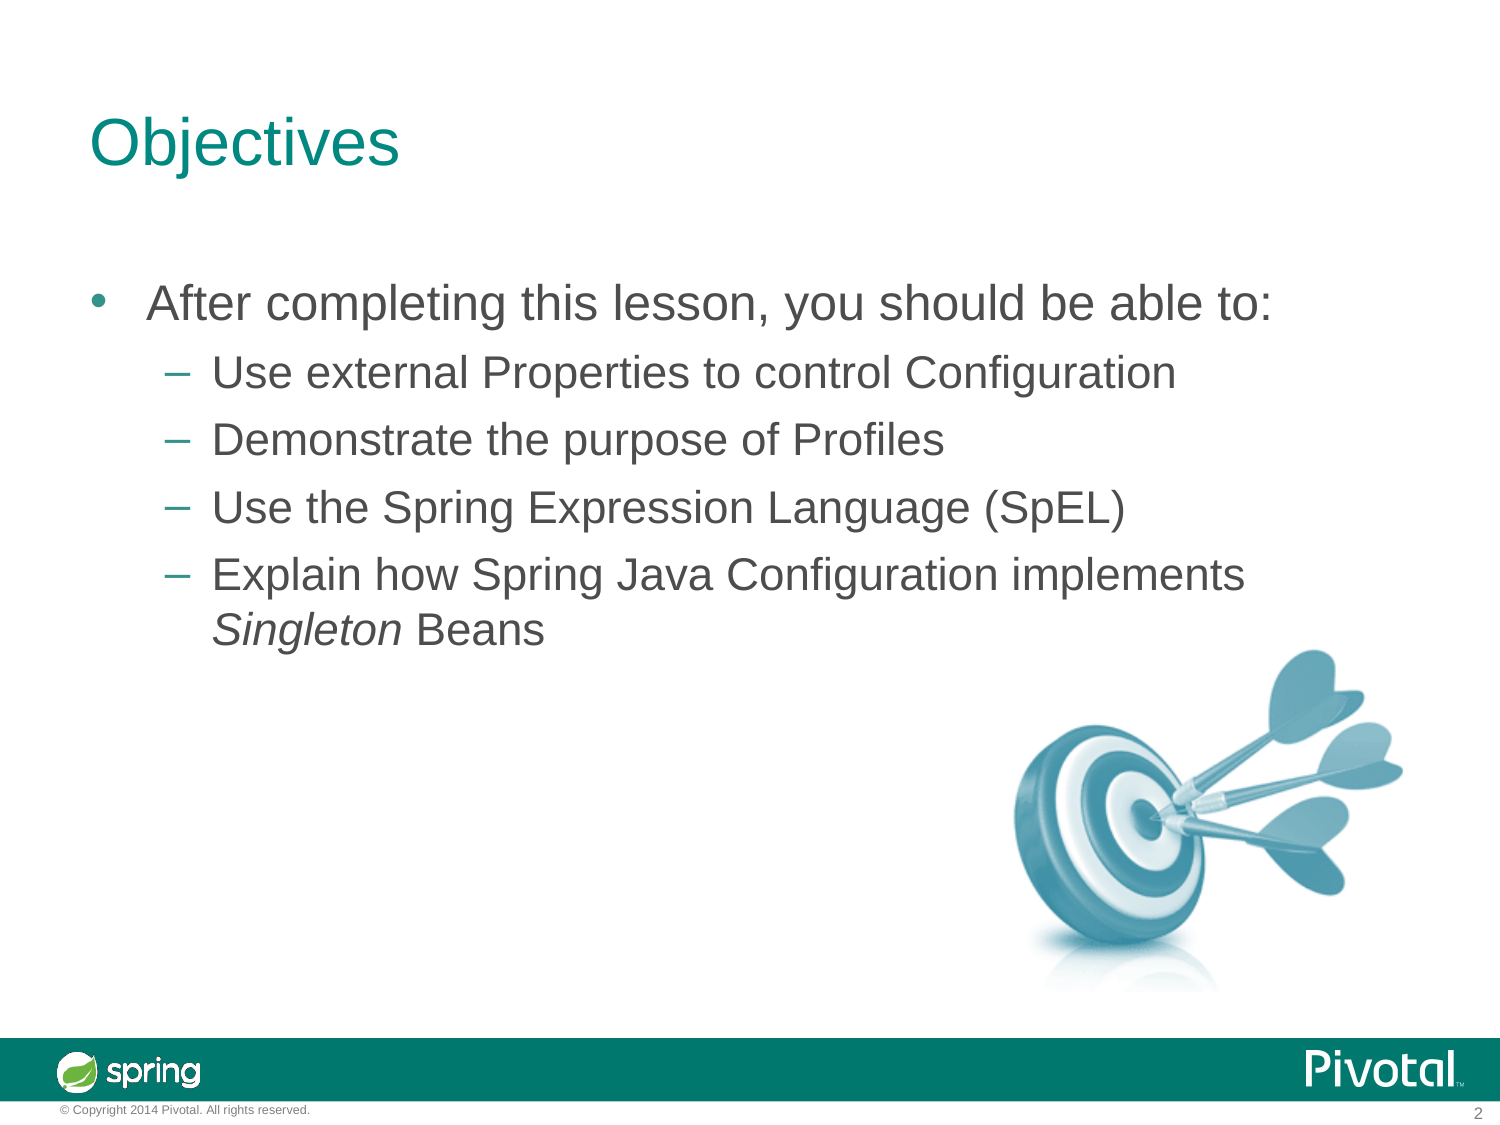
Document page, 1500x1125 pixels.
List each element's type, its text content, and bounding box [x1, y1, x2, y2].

picture [32, 1041, 210, 1103]
list After completing this lesson, you should be able to: Use external Properties to control Configuration Demonstrate the purpose of Profiles Use the Spring Expression Language (SpEL) Explain how Spring Java Configuration implements Singleton Beans [75, 262, 1426, 731]
picture [975, 644, 1428, 992]
title Objectives [75, 45, 1426, 233]
picture [1306, 1050, 1464, 1087]
